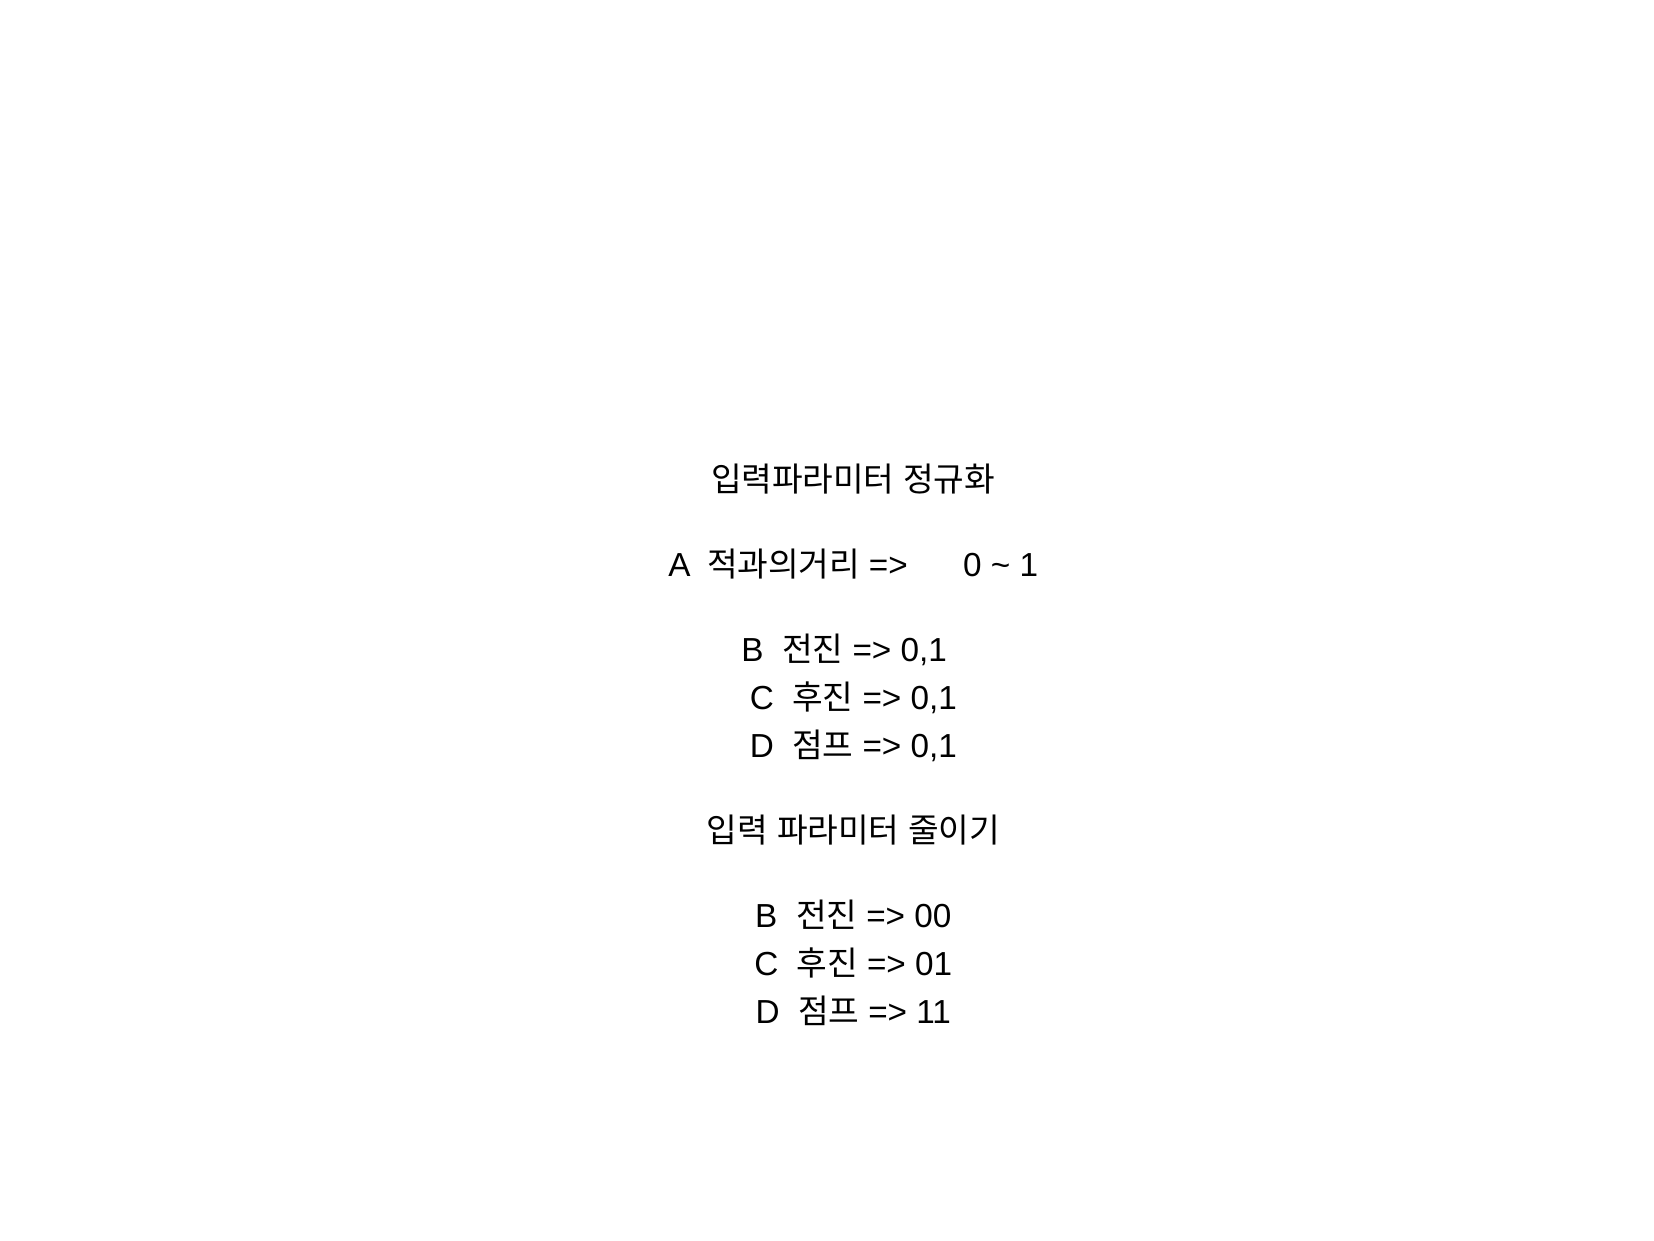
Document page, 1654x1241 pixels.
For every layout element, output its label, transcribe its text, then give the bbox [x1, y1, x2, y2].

subtitle 입력파라미터 정규화 A 적과의거리 => 0 ~ 1 B 전진 => 0,1 C 후진 => 0,1 D 점프 => 0,1 입력 파라미터 줄이기 B 전진 => 00 C 후진 => 01 D 점프 => 11 [407, 422, 1300, 1063]
